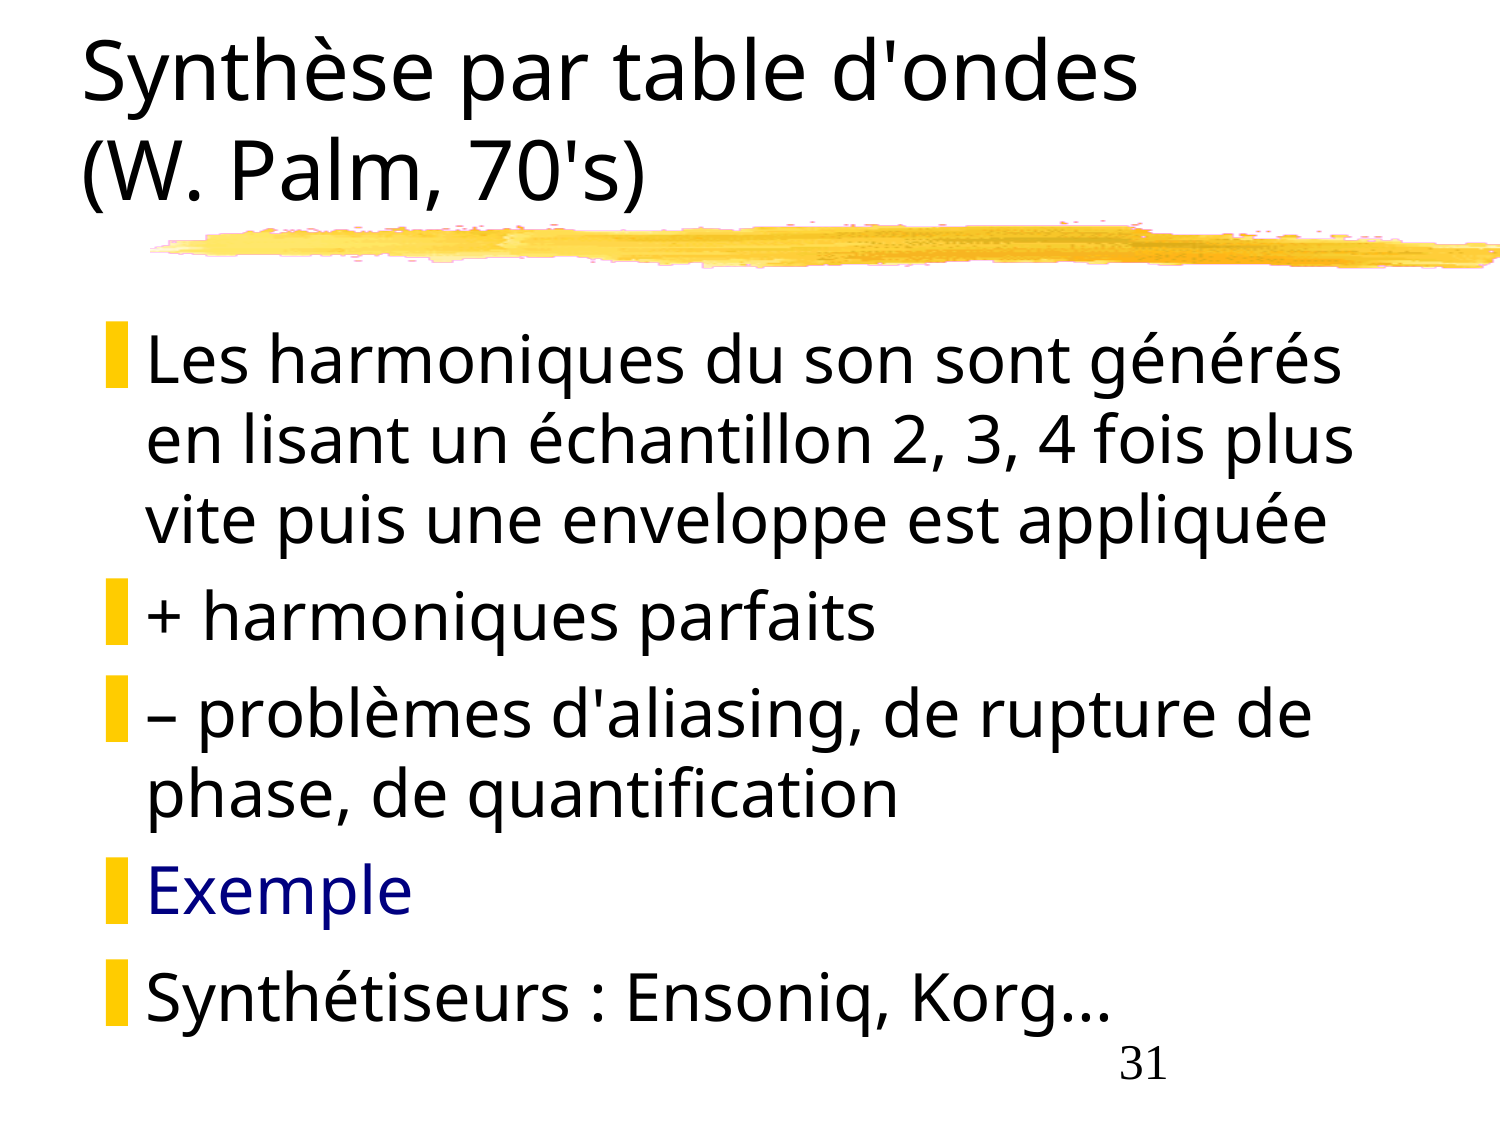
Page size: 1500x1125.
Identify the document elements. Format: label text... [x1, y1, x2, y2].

picture [150, 215, 1500, 279]
title Synthèse par table d'ondes (W. Palm, 70's) [66, 8, 1342, 225]
list Les harmoniques du son sont générés en lisant un échantillon 2, 3, 4 fois plus vite puis une enveloppe est appliquée + harmoniques parfaits – problèmes d'aliasing, de rupture de phase, de quantification Exemple Synthétiseurs : Ensoniq, Korg... [74, 309, 1417, 1052]
